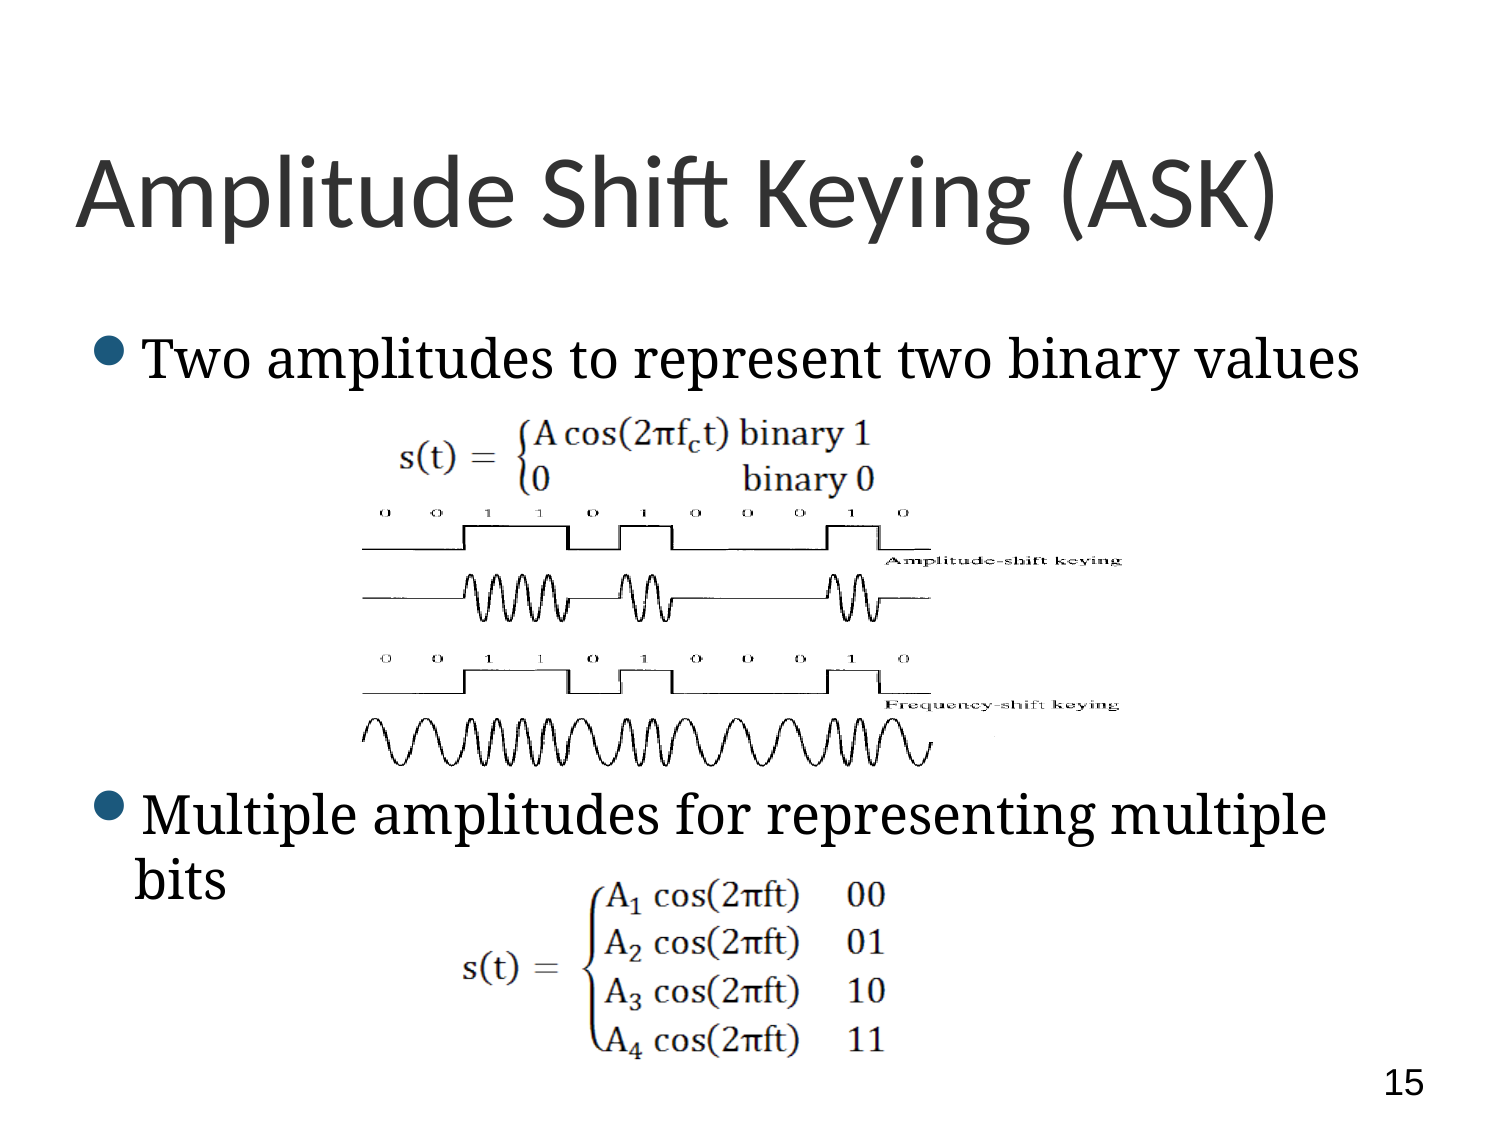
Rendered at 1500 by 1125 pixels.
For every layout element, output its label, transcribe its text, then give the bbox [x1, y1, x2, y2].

text_box <number> [1299, 1042, 1426, 1103]
title Amplitude Shift Keying (ASK) [75, 115, 1426, 304]
picture [462, 874, 896, 1066]
text_box Two amplitudes to represent two binary values Multiple amplitudes for representing multiple bits [75, 317, 1426, 1038]
picture [337, 412, 1138, 788]
